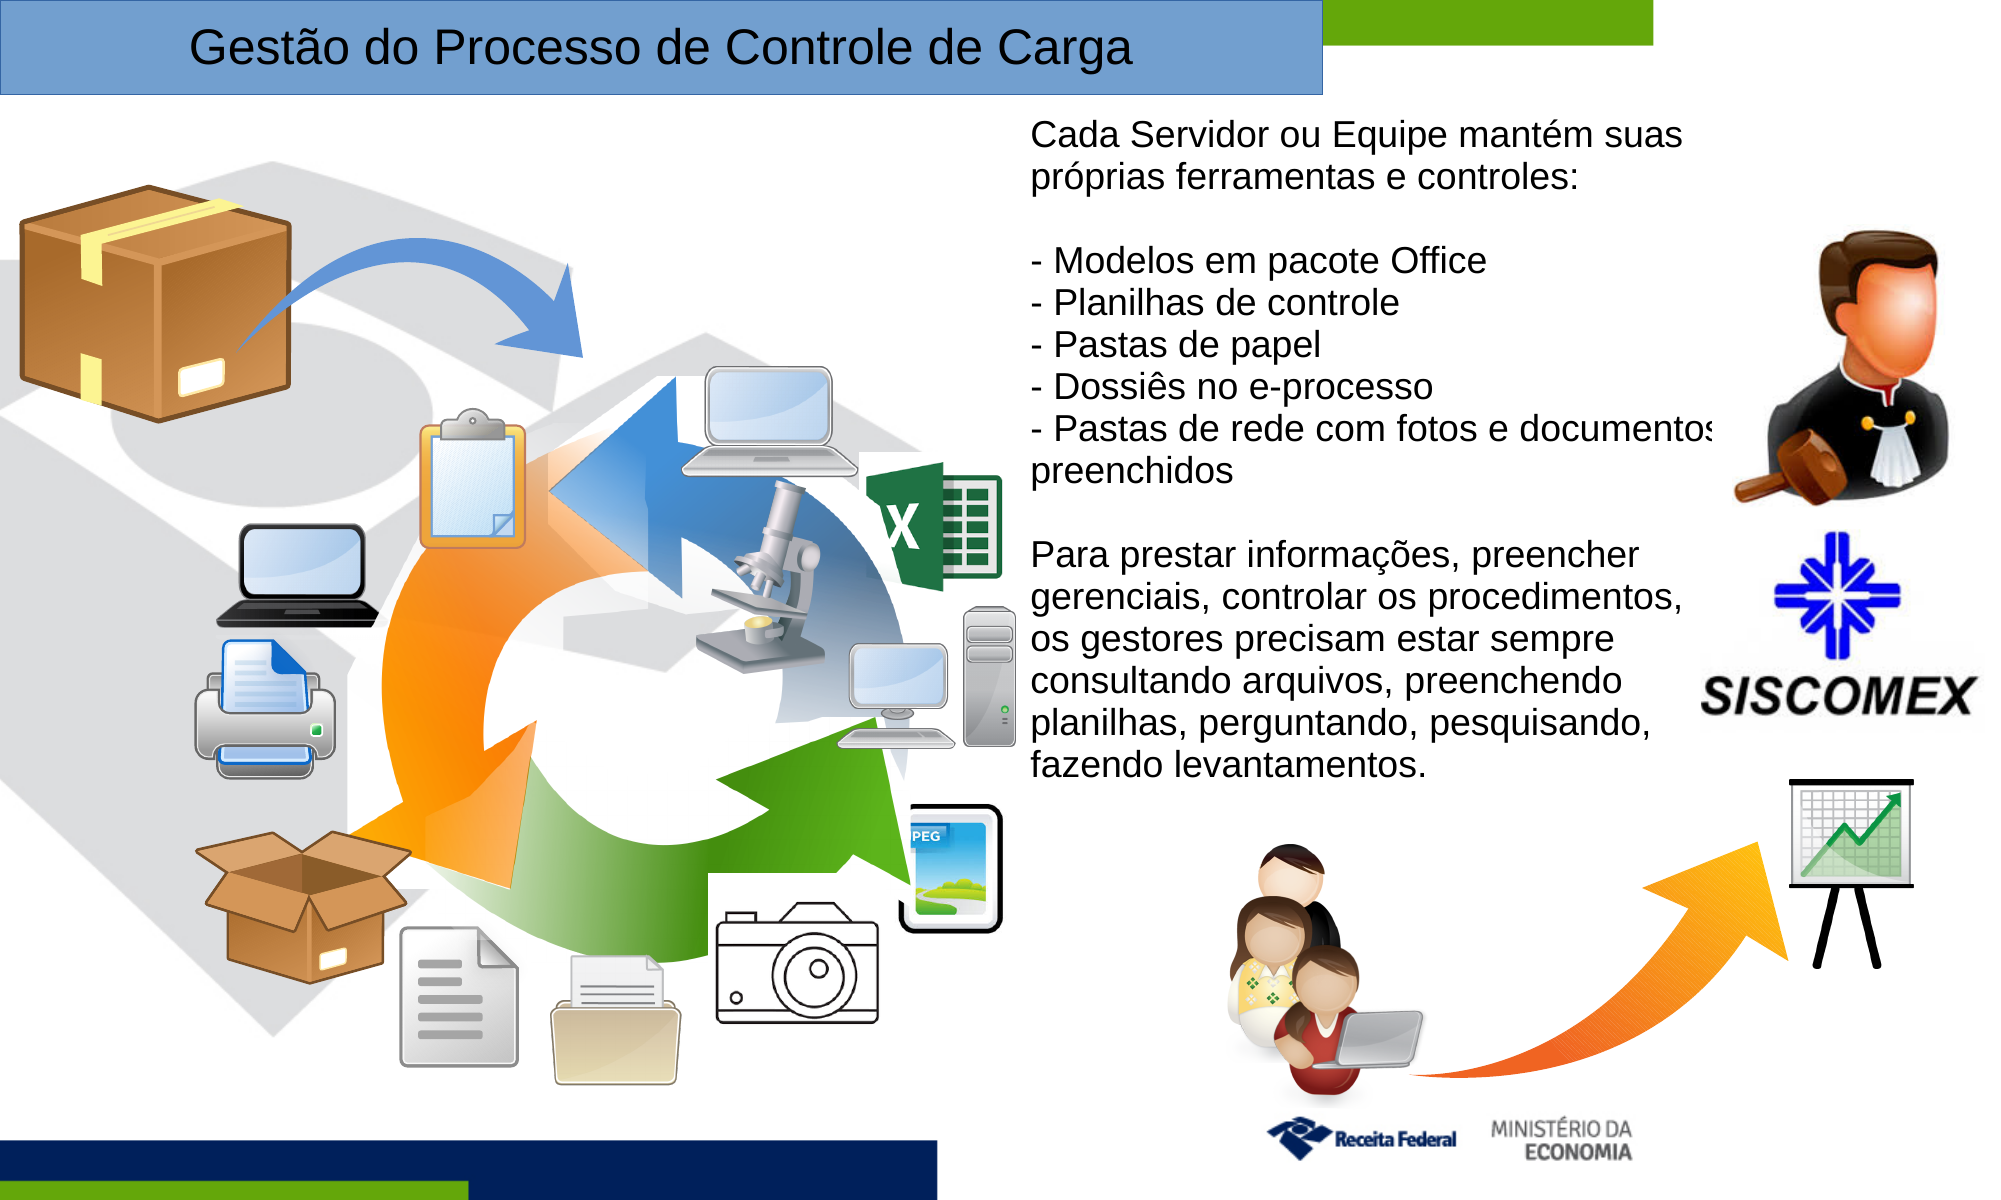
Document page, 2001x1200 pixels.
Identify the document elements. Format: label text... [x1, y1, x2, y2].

text_box Cada Servidor ou Equipe mantém suas próprias ferramentas e controles: - Modelos em pacote Office - Planilhas de controle - Pastas de papel - Dossiês no e-processo - Pastas de rede com fotos e documentos preenchidos Para prestar informações, preencher gerenciais, controlar os procedimentos, os gestores precisam estar sempre consultando arquivos, preenchendo planilhas, perguntando, pesquisando, fazendo levantamentos. [1015, 106, 1749, 919]
picture [1749, 529, 1985, 733]
picture [1712, 224, 1997, 508]
picture [0, 0, 1914, 1200]
text_box Gestão do Processo de Controle de Carga [0, 0, 1323, 95]
